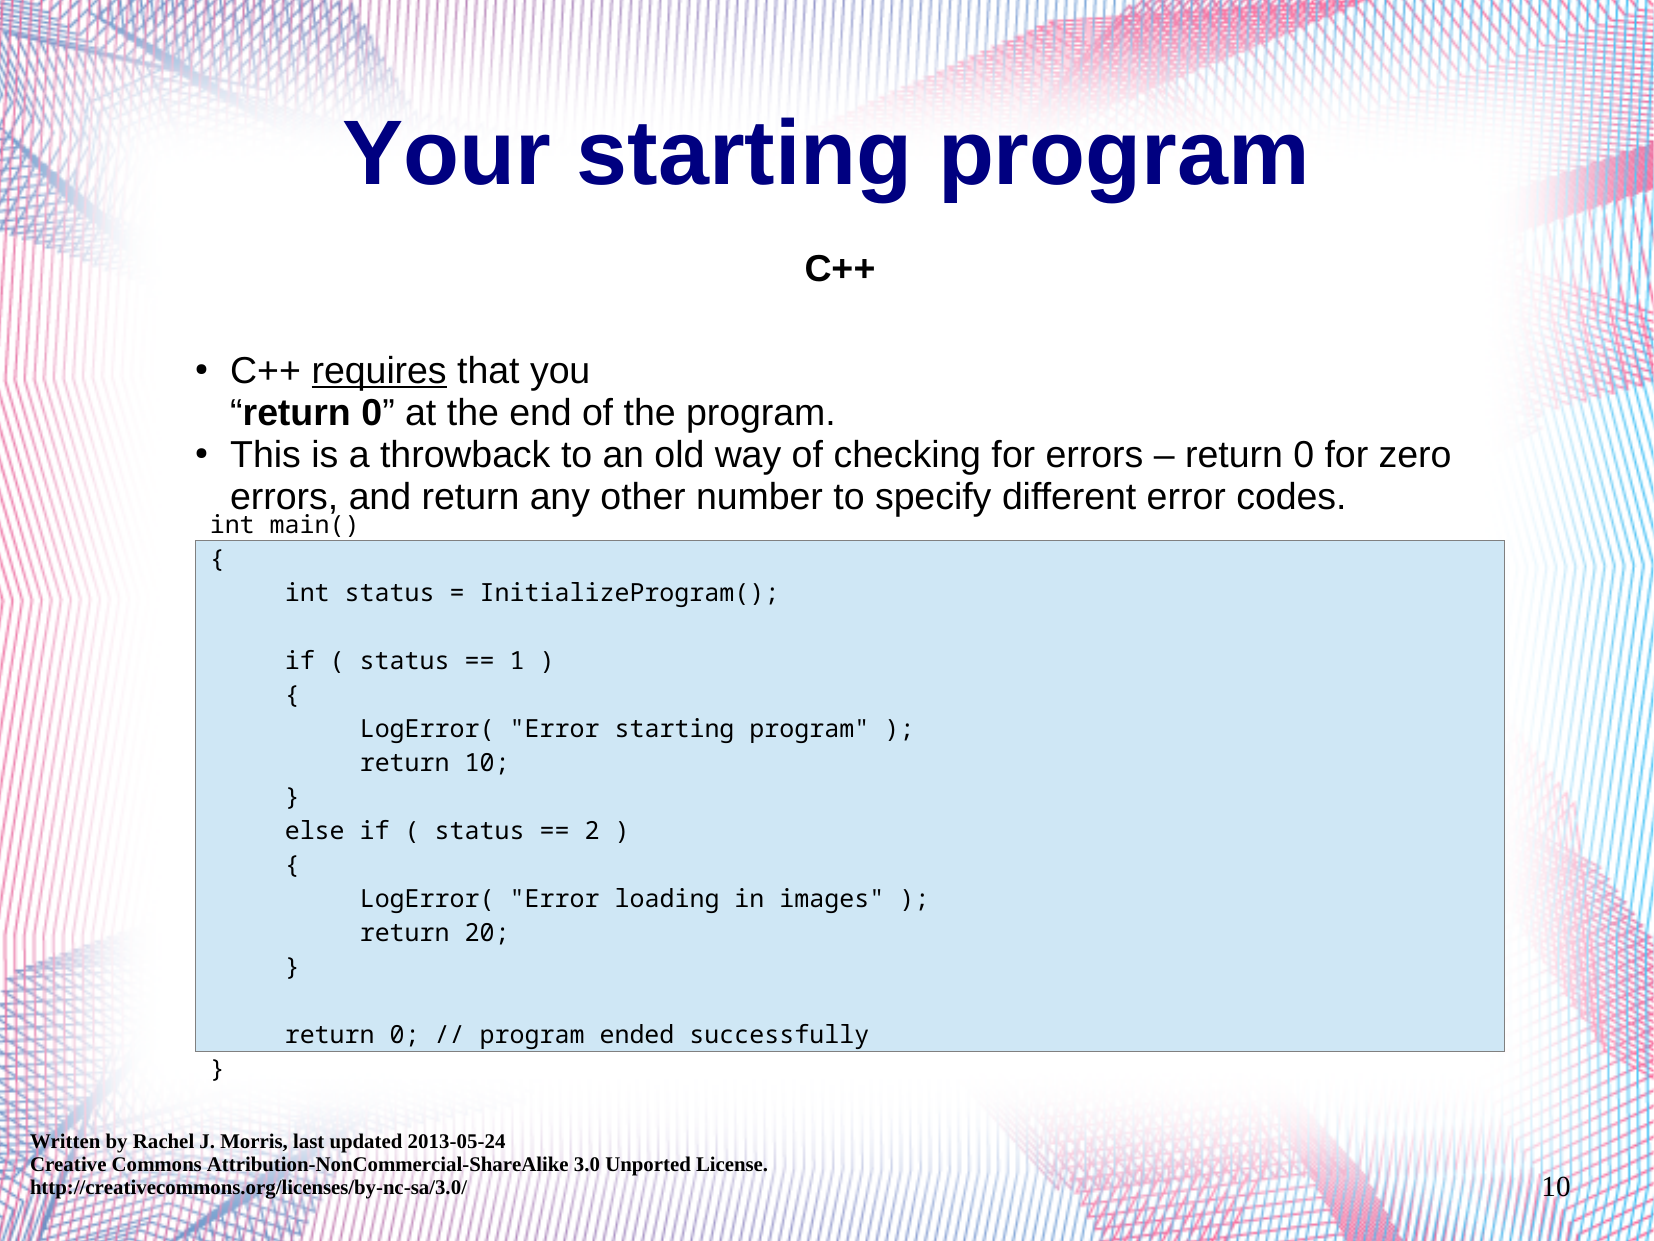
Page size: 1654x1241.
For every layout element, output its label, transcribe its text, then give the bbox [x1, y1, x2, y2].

text_box int main() { int status = InitializeProgram(); if ( status == 1 ) { LogError( "Error starting program" ); return 10; } else if ( status == 2 ) { LogError( "Error loading in images" ); return 20; } return 0; // program ended successfully } [195, 540, 1505, 1052]
text_box C++ [180, 240, 1501, 297]
text_box C++ requires that you “return 0” at the end of the program. This is a throwback to an old way of checking for errors – return 0 for zero errors, and return any other number to specify different error codes. [180, 342, 1516, 526]
picture [0, 0, 1654, 1241]
title Your starting program [82, 49, 1571, 257]
